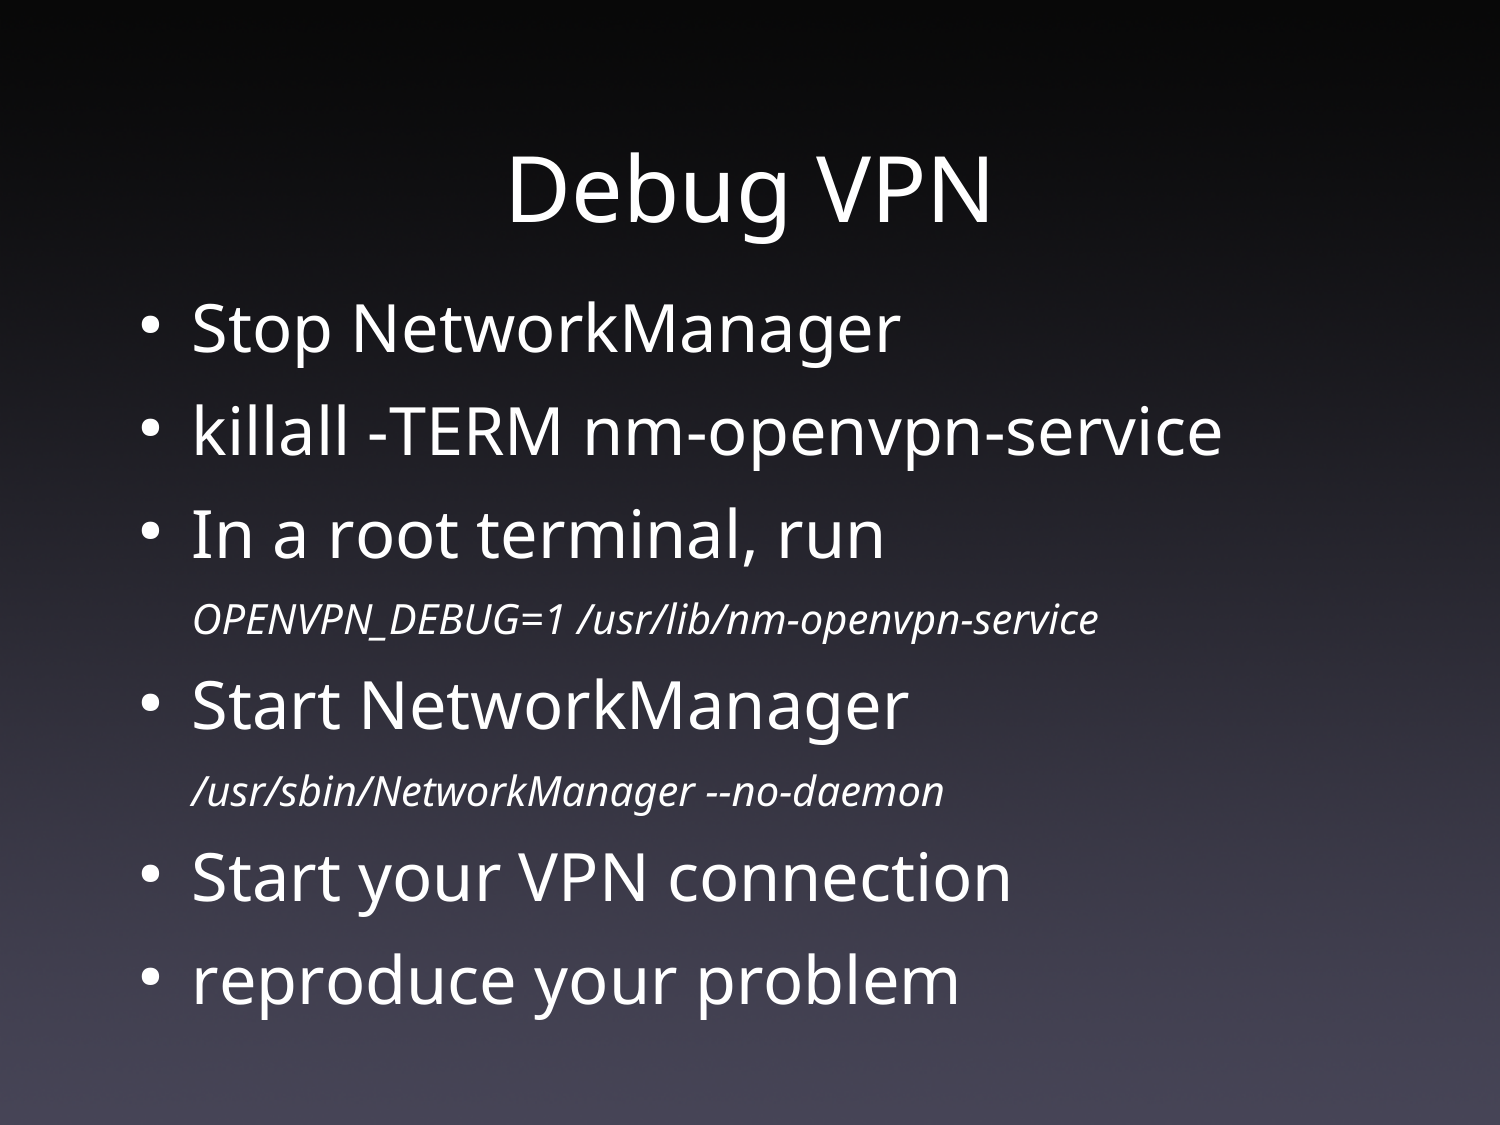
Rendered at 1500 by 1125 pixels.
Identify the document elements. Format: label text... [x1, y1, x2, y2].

list Stop NetworkManager killall -TERM nm-openvpn-service In a root terminal, run OPENVPN_DEBUG=1 /usr/lib/nm-openvpn-service Start NetworkManager /usr/sbin/NetworkManager --no-daemon Start your VPN connection reproduce your problem [120, 281, 1402, 930]
picture [0, 0, 1500, 1125]
title Debug VPN [110, 93, 1392, 282]
